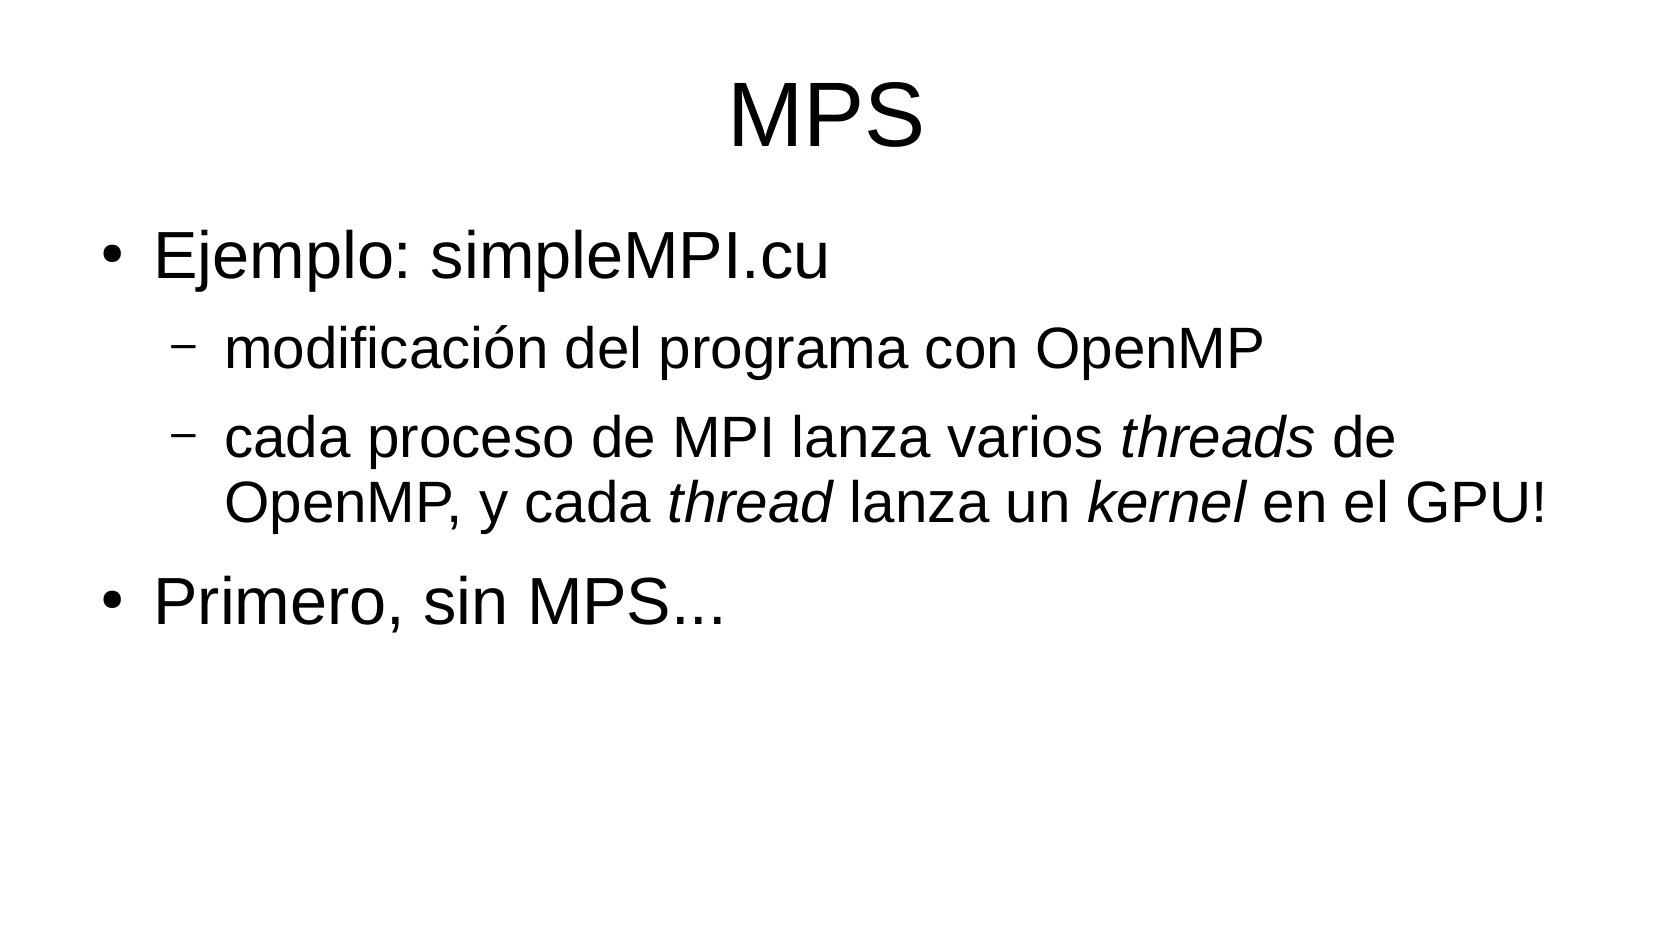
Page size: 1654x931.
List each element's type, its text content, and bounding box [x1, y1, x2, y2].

list Ejemplo: simpleMPI.cu modificación del programa con OpenMP cada proceso de MPI lanza varios threads de OpenMP, y cada thread lanza un kernel en el GPU! Primero, sin MPS... [82, 217, 1571, 758]
title MPS [82, 37, 1571, 193]
